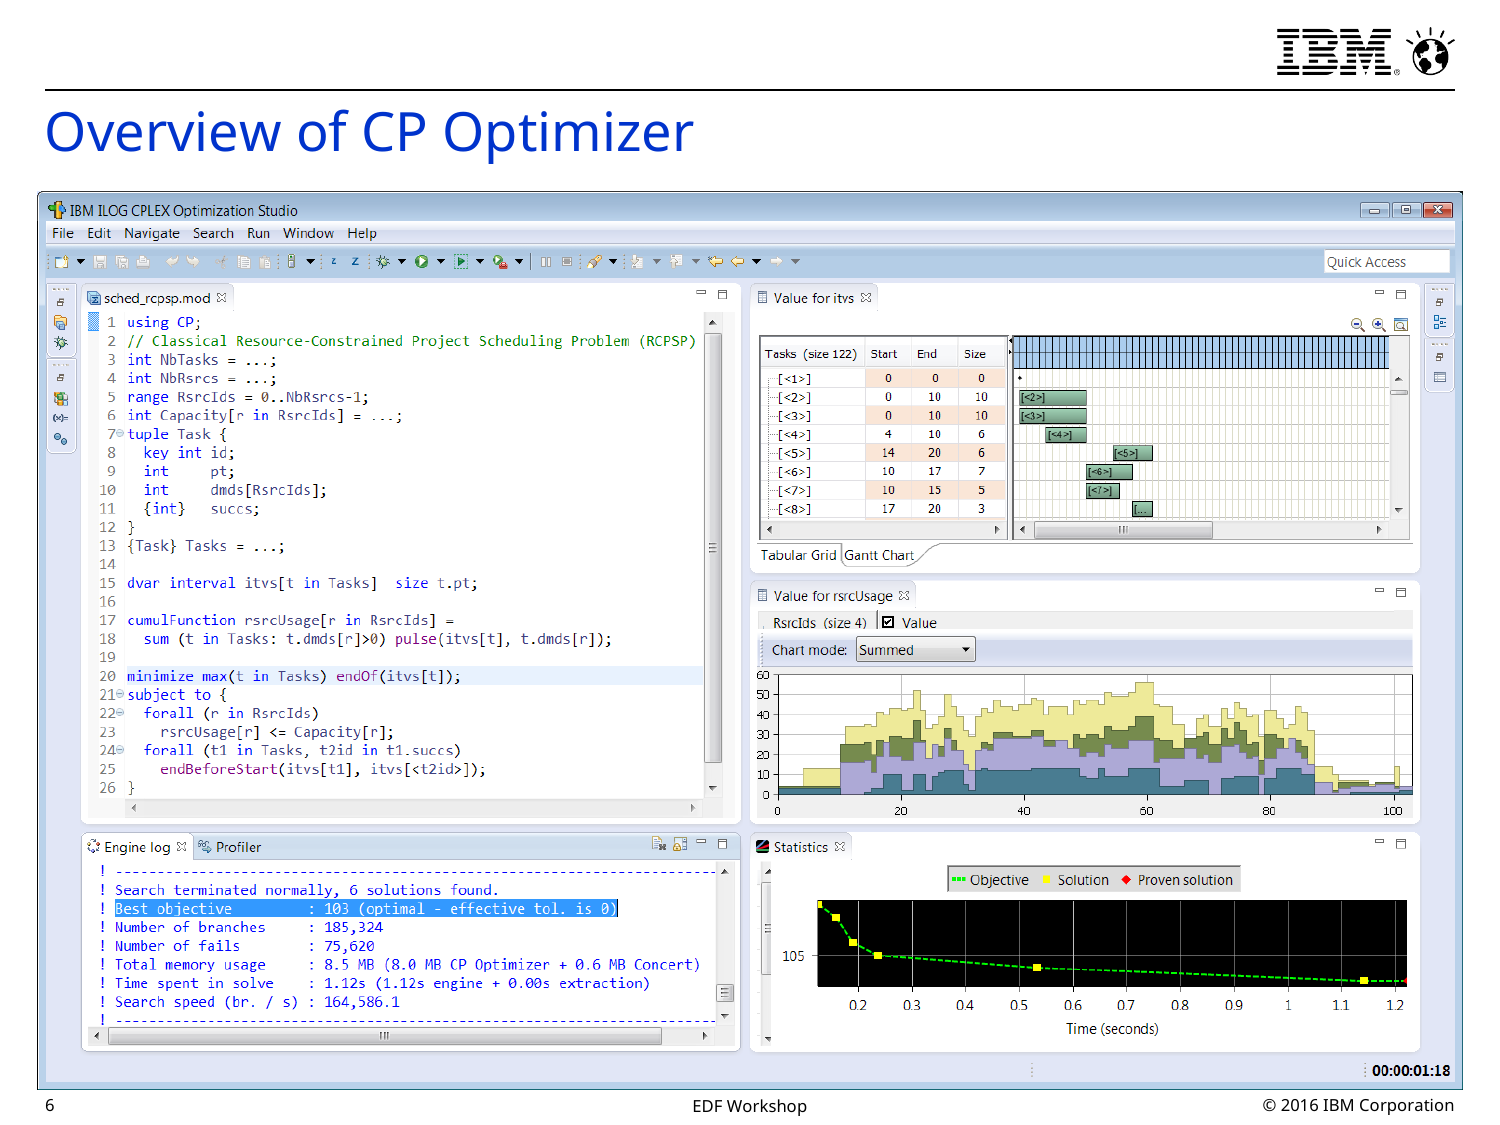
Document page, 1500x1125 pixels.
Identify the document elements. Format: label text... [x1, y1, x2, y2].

picture [1260, 10, 1468, 90]
title Overview of CP Optimizer [29, 97, 1455, 203]
picture [37, 191, 1463, 1090]
